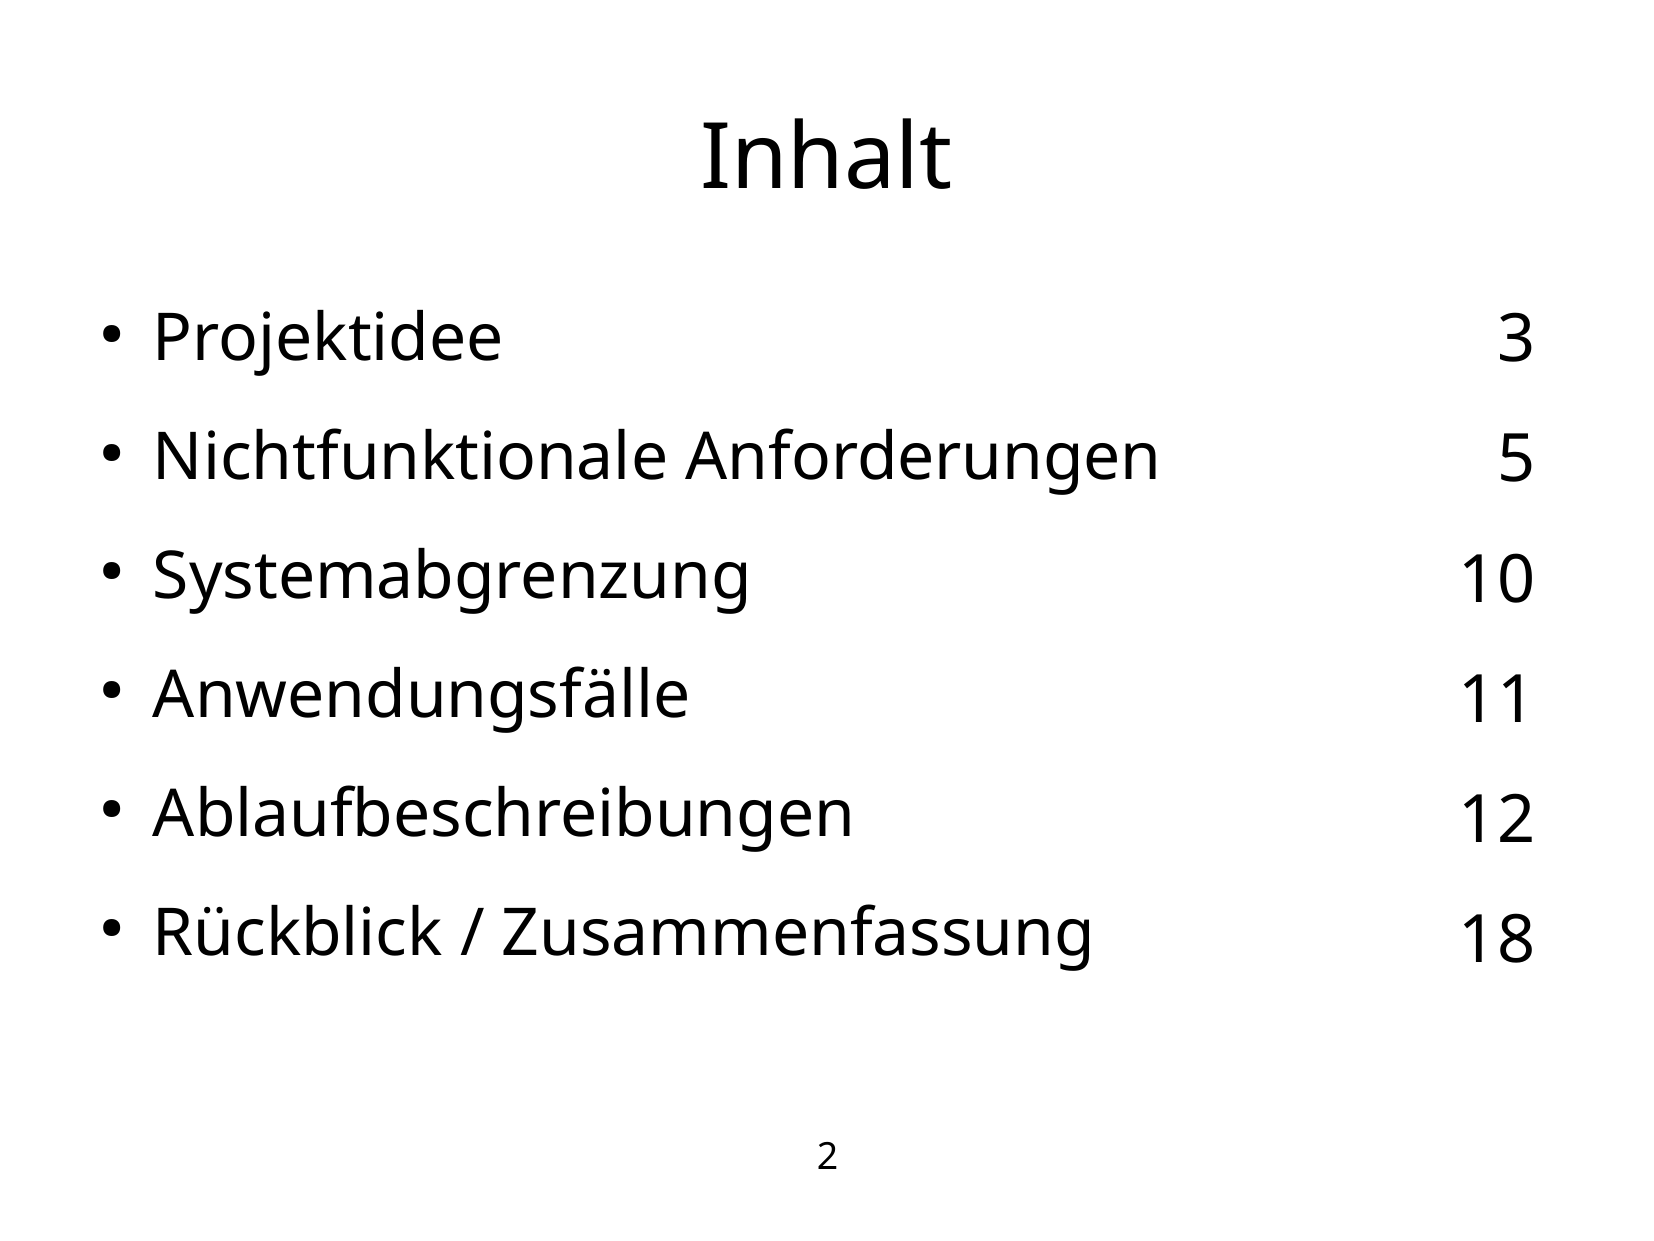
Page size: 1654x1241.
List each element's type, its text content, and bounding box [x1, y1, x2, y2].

list 3 5 10 11 12 18 [1344, 290, 1536, 1010]
list Projektidee Nichtfunktionale Anforderungen Systemabgrenzung Anwendungsfälle Ablaufbeschreibungen Rückblick / Zusammenfassung [82, 290, 1171, 1010]
title Inhalt [82, 49, 1571, 257]
